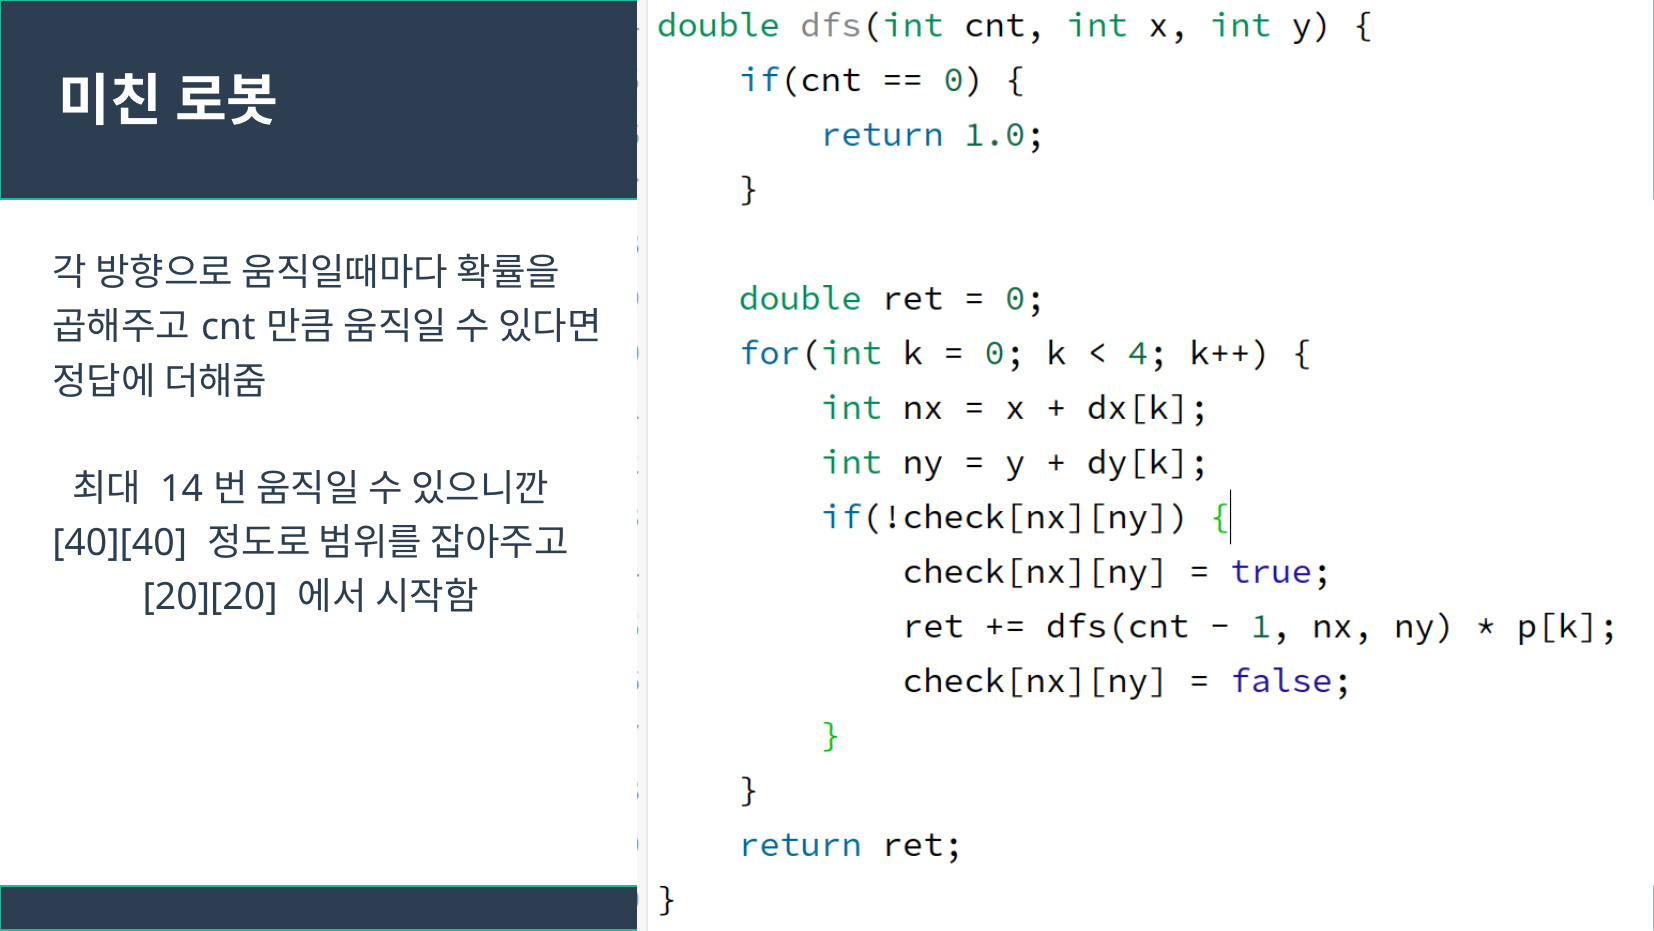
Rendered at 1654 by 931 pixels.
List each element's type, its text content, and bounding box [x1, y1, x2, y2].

text_box 최대 14번 움직일 수 있으니깐 [40][40] 정도로 범위를 잡아주고 [20][20] 에서 시작함 [37, 450, 584, 629]
title 미친 로봇 [59, 37, 637, 155]
picture [637, 0, 1654, 931]
text_box 각 방향으로 움직일때마다 확률을 곱해주고cnt만큼 움직일 수 있다면 정답에 더해줌 [37, 234, 625, 413]
